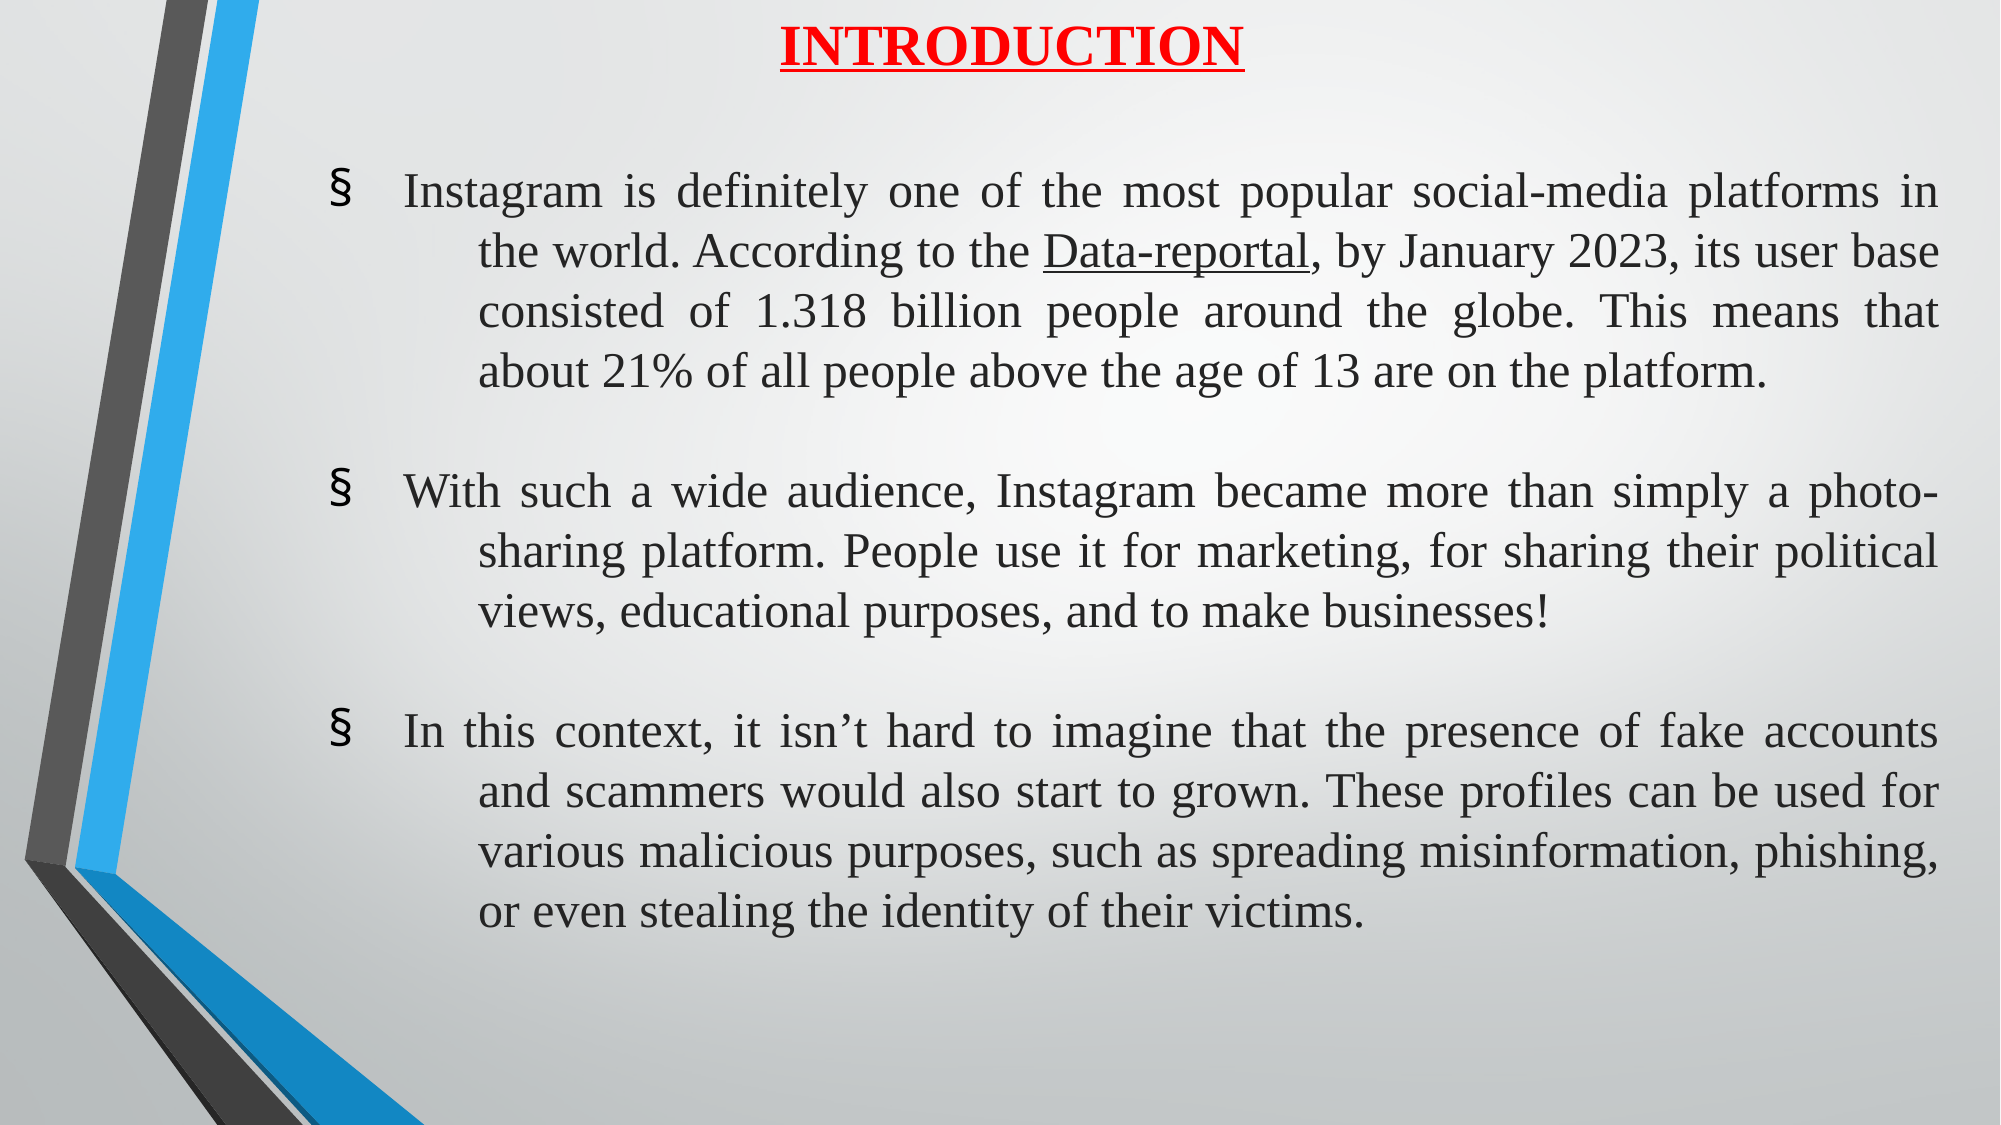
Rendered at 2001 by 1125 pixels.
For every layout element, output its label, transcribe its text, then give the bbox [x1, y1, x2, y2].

text_box INTRODUCTION [764, 0, 1367, 86]
text_box Instagram is definitely one of the most popular social-media platforms in the world. According to the Data-reportal, by January 2023, its user base consisted of 1.318 billion people around the globe. This means that about 21% of all people above the age of 13 are on the platform. With such a wide audience, Instagram became more than simply a photo-sharing platform. People use it for marketing, for sharing their political views, educational purposes, and to make businesses! In this context, it isn’t hard to imagine that the presence of fake accounts and scammers would also start to grown. These profiles can be used for various malicious purposes, such as spreading misinformation, phishing, or even stealing the identity of their victims. [313, 149, 1956, 1074]
